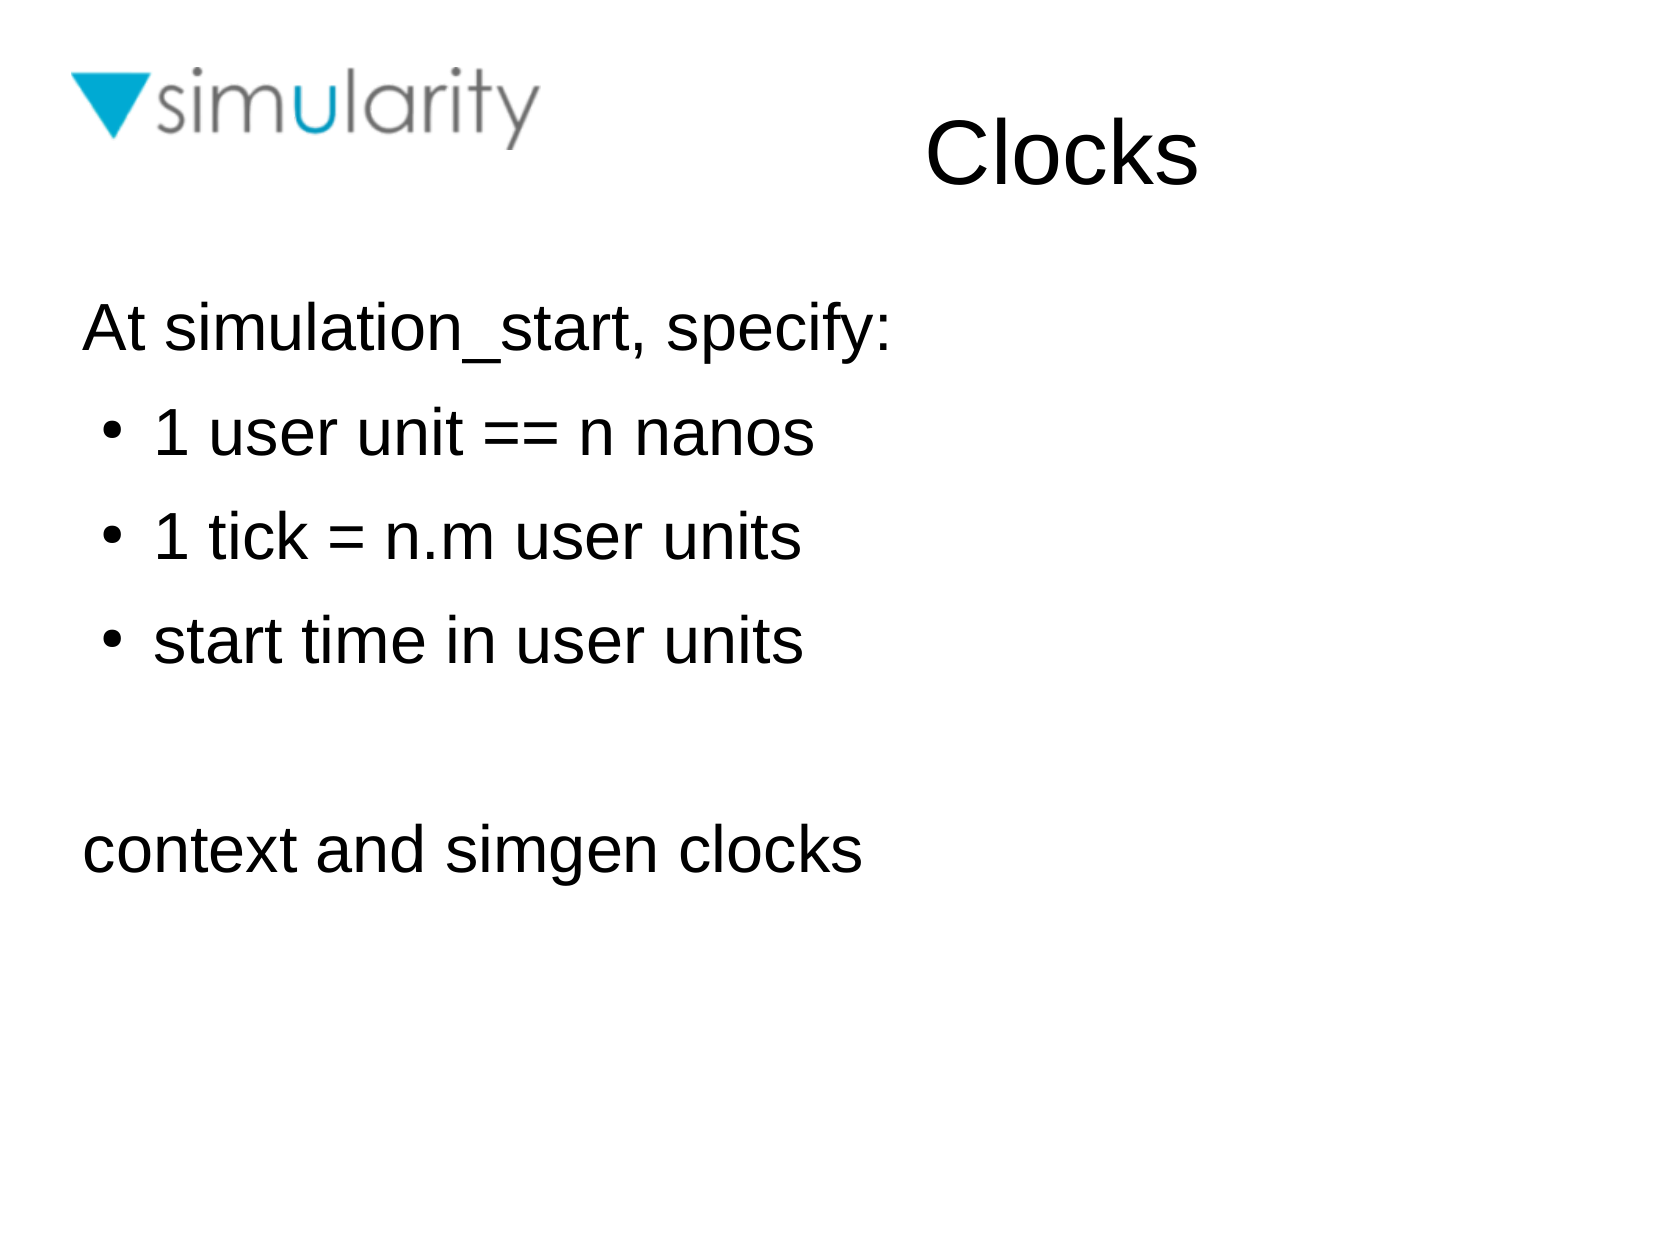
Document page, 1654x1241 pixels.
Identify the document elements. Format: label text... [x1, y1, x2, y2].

picture [71, 67, 541, 150]
title Clocks [555, 49, 1571, 257]
list At simulation_start, specify: 1 user unit == n nanos 1 tick = n.m user units start time in user units context and simgen clocks [82, 290, 1571, 1010]
